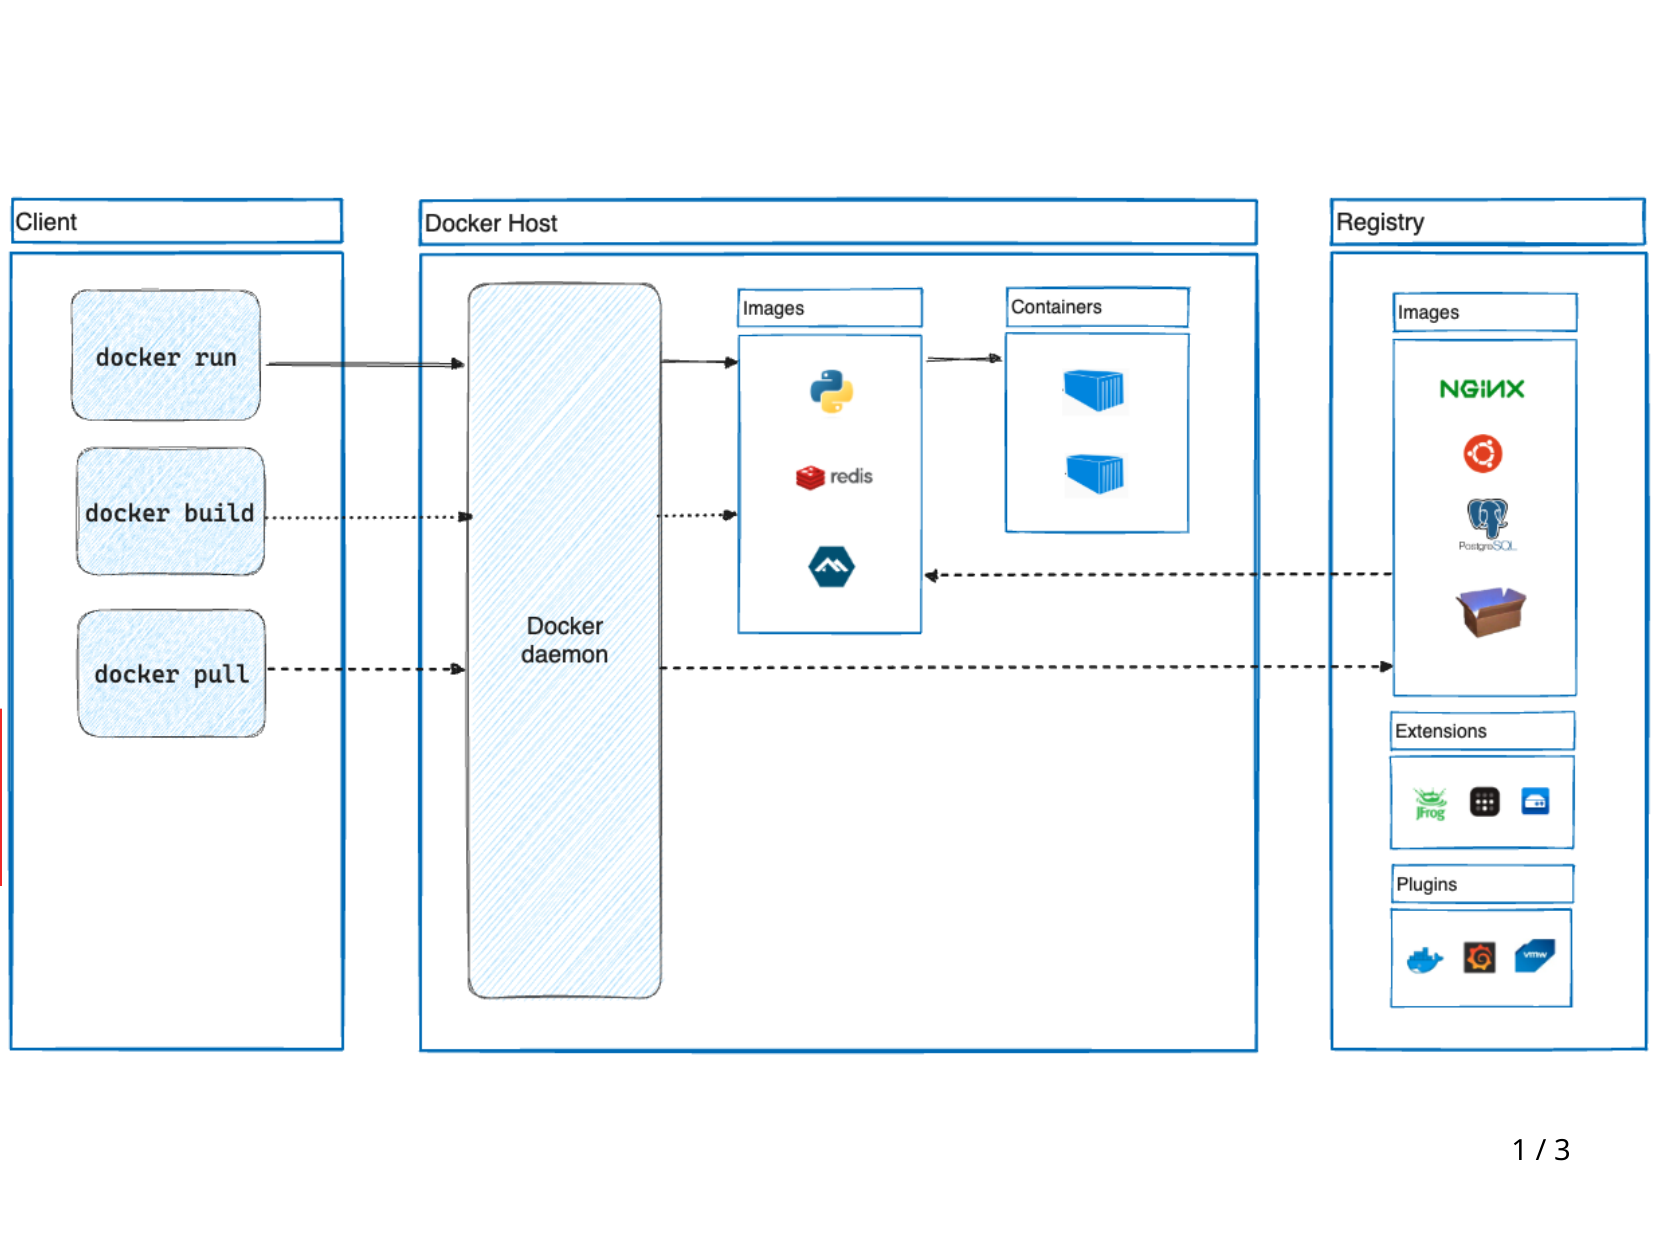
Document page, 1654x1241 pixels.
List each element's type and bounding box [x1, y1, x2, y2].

picture [2, 186, 1654, 1060]
